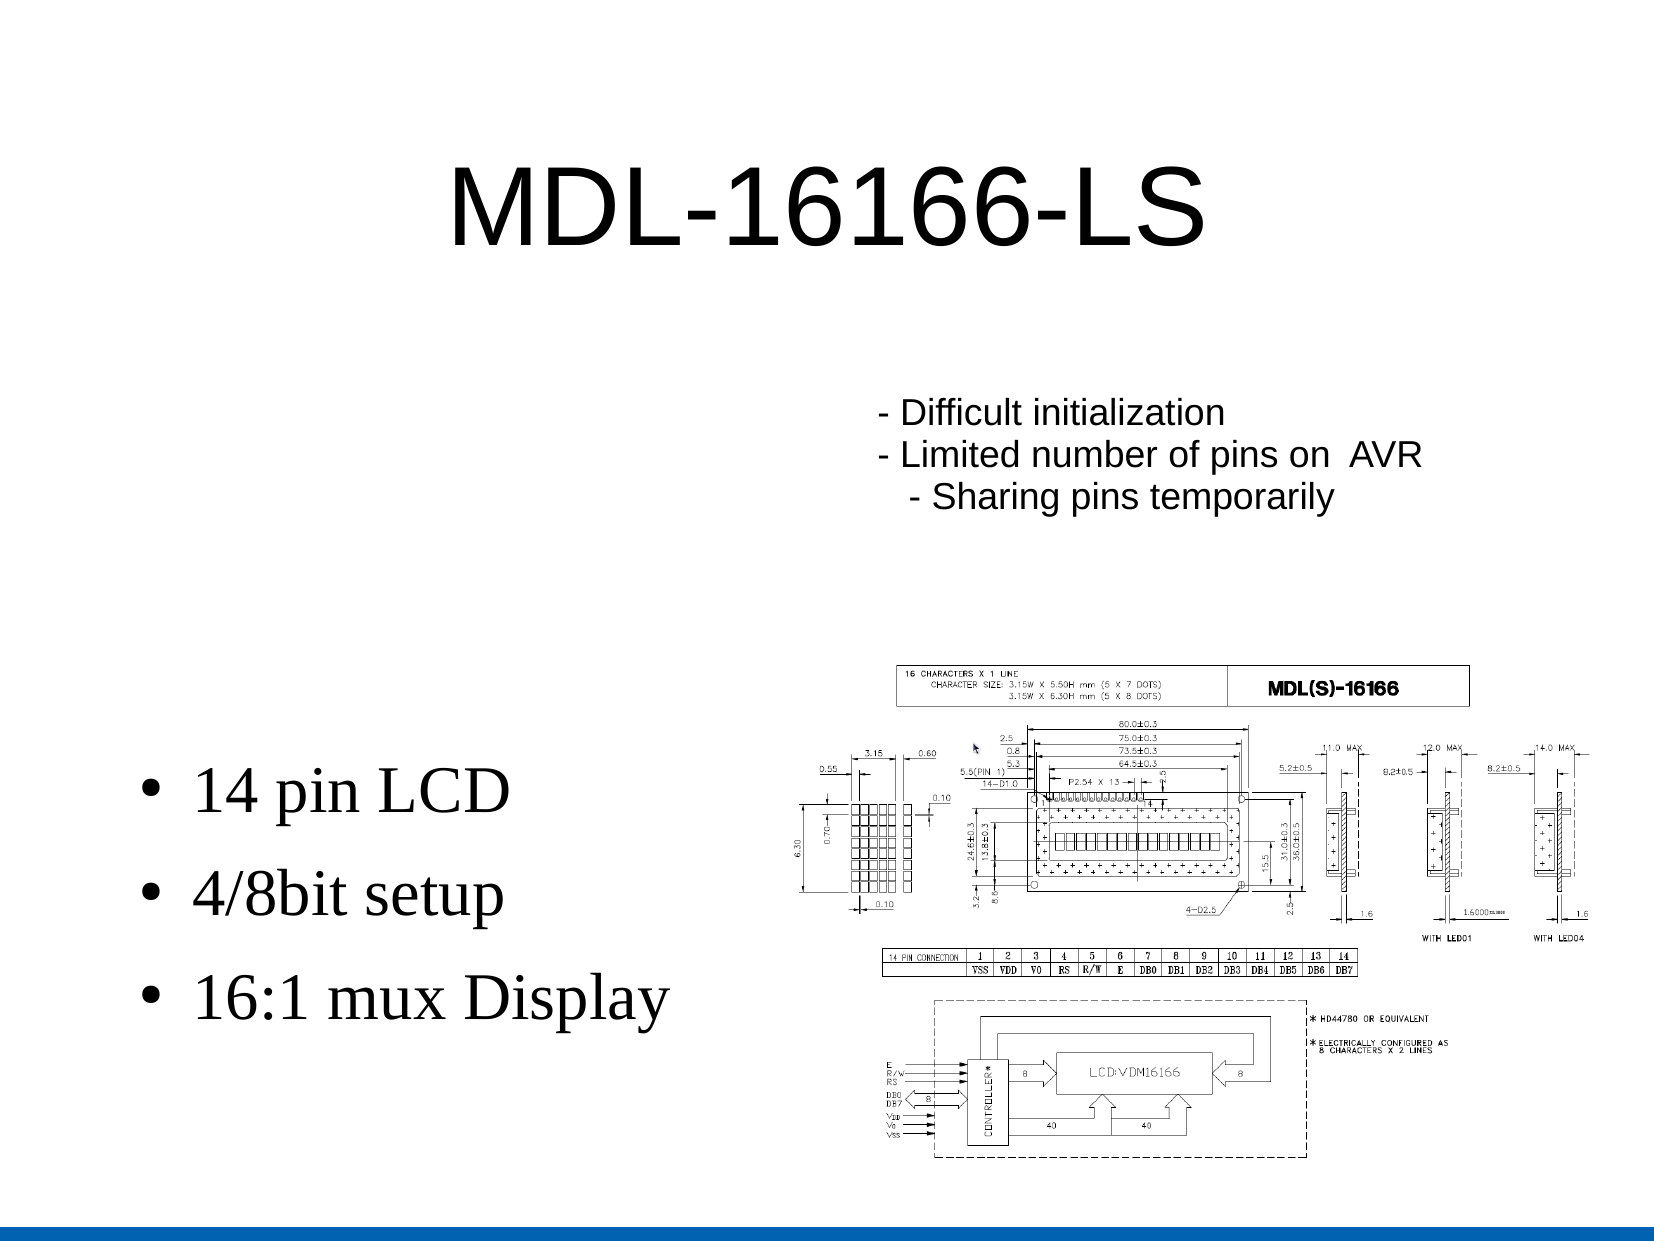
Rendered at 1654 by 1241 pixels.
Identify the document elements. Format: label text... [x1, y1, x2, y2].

chart [98, 302, 1613, 1201]
title MDL-16166-LS [121, 102, 1534, 310]
text_box - Difficult initialization - Limited number of pins on AVR - Sharing pins temporarily [862, 384, 1538, 526]
list 14 pin LCD 4/8bit setup 16:1 mux Display [121, 752, 788, 1126]
